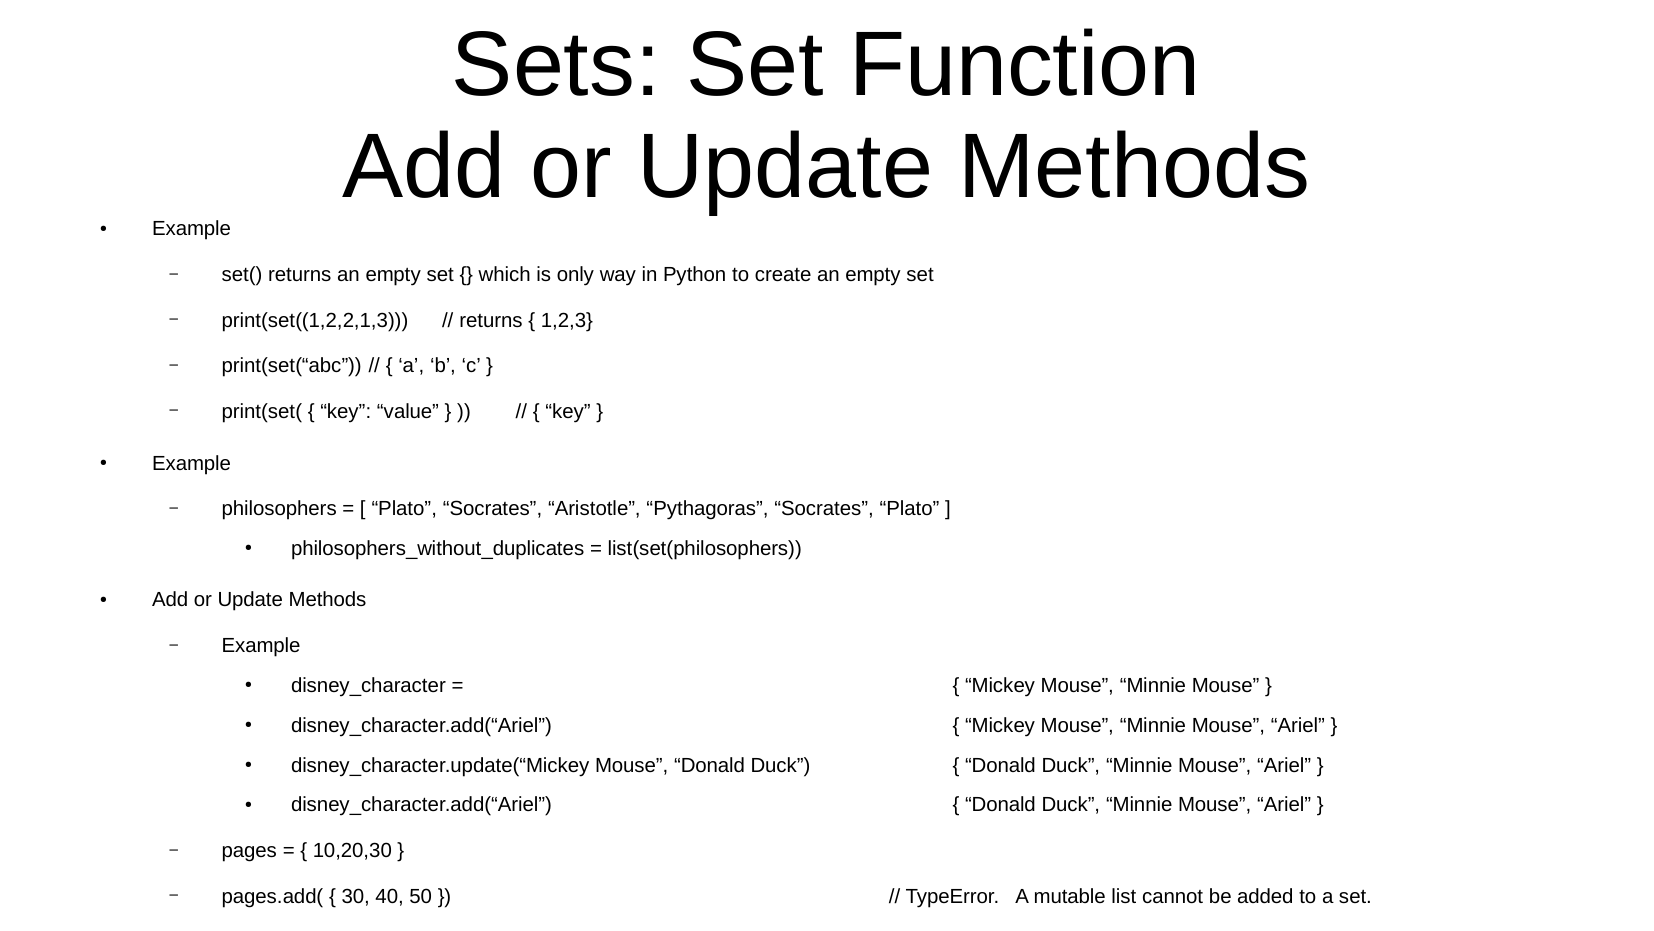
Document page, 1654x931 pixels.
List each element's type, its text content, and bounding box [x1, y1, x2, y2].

list Example set() returns an empty set {} which is only way in Python to create an empty set print(set((1,2,2,1,3))) // returns { 1,2,3} print(set(“abc”)) // { ‘a’, ‘b’, ‘c’ } print(set( { “key”: “value” } )) // { “key” } Example philosophers = [ “Plato”, “Socrates”, “Aristotle”, “Pythagoras”, “Socrates”, “Plato” ] philosophers_without_duplicates = list(set(philosophers)) Add or Update Methods Example disney_character = { “Mickey Mouse”, “Minnie Mouse” } disney_character.add(“Ariel”) { “Mickey Mouse”, “Minnie Mouse”, “Ariel” } disney_character.update(“Mickey Mouse”, “Donald Duck”) { “Donald Duck”, “Minnie Mouse”, “Ariel” } disney_character.add(“Ariel”) { “Donald Duck”, “Minnie Mouse”, “Ariel” } pages = { 10,20,30 } pages.add( { 30, 40, 50 }) // TypeError. A mutable list cannot be added to a set. [82, 217, 1621, 916]
title Sets: Set Function Add or Update Methods [82, 12, 1571, 217]
